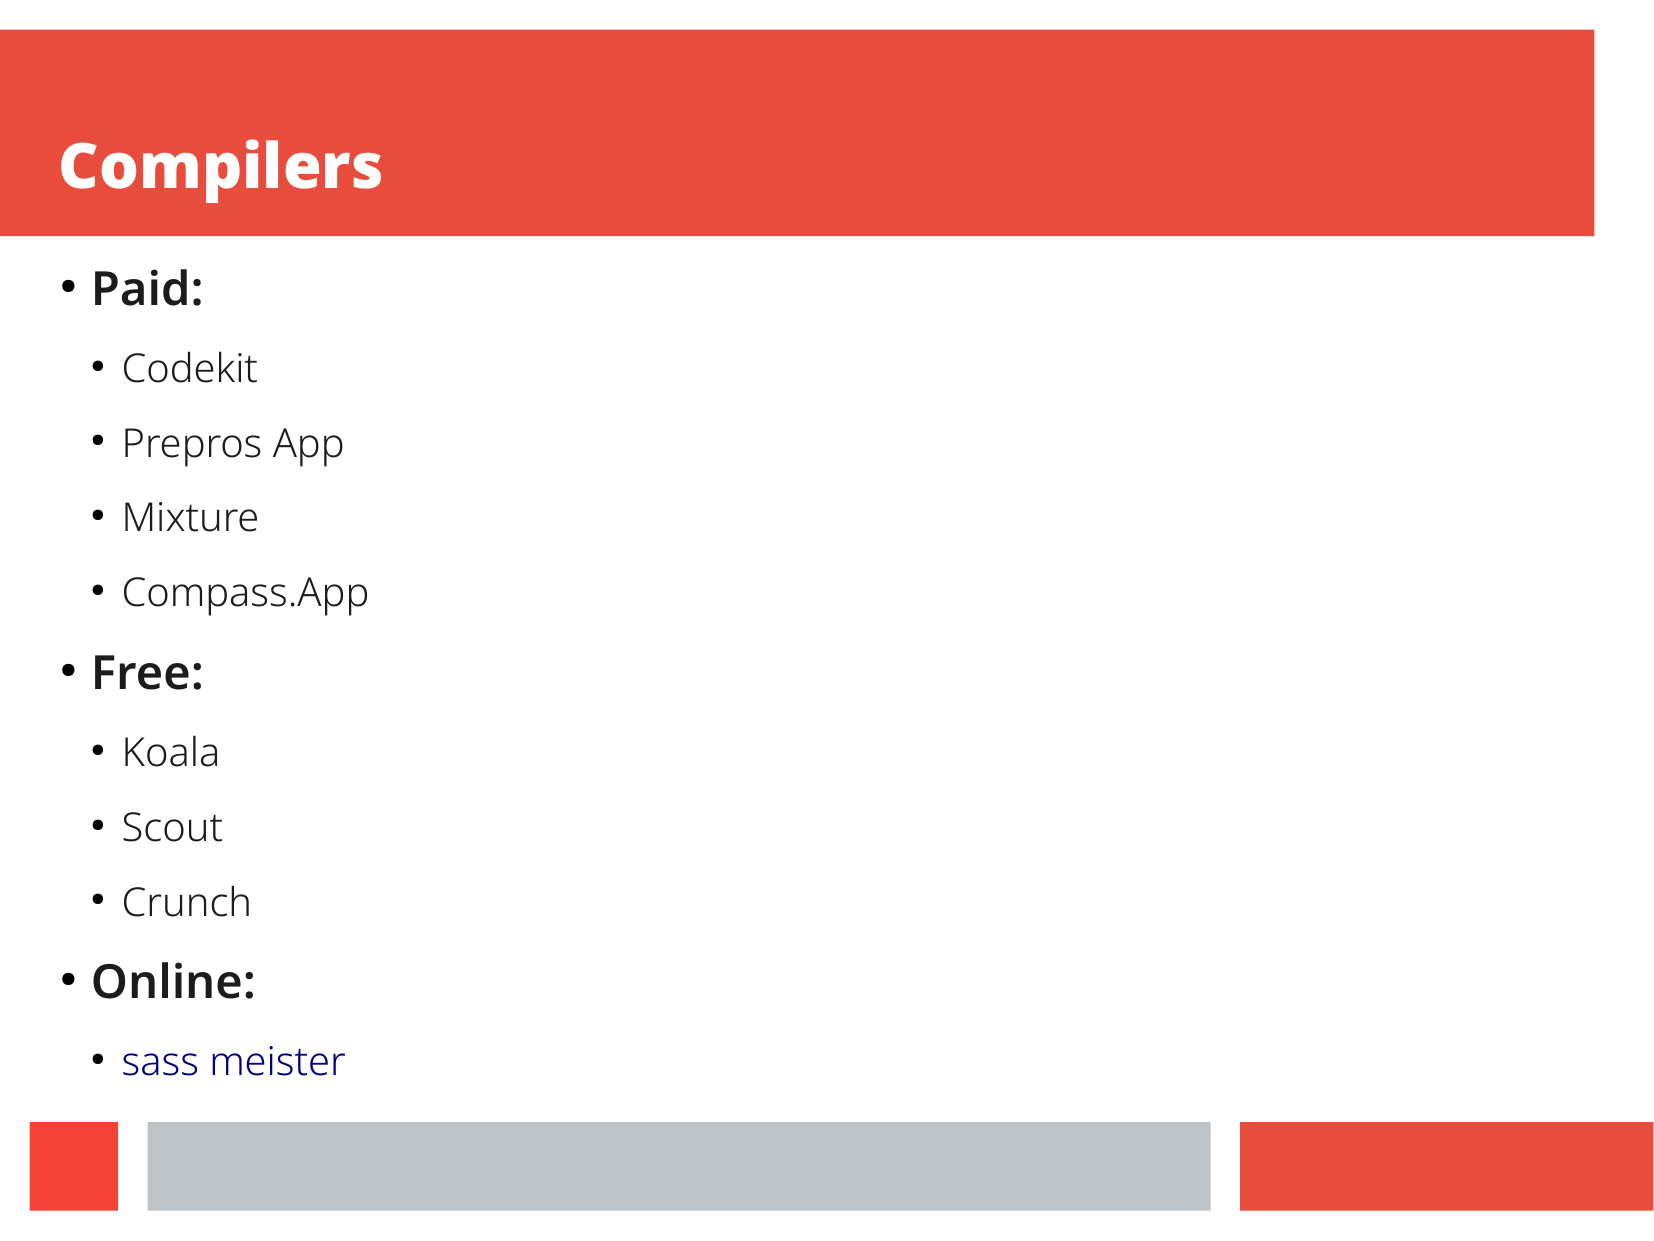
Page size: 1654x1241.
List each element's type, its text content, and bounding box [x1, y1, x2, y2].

list Paid: Codekit Prepros App Mixture Compass.App Free: Koala Scout Crunch Online: sass meister [60, 255, 1636, 1096]
title Compilers [59, 59, 1595, 207]
